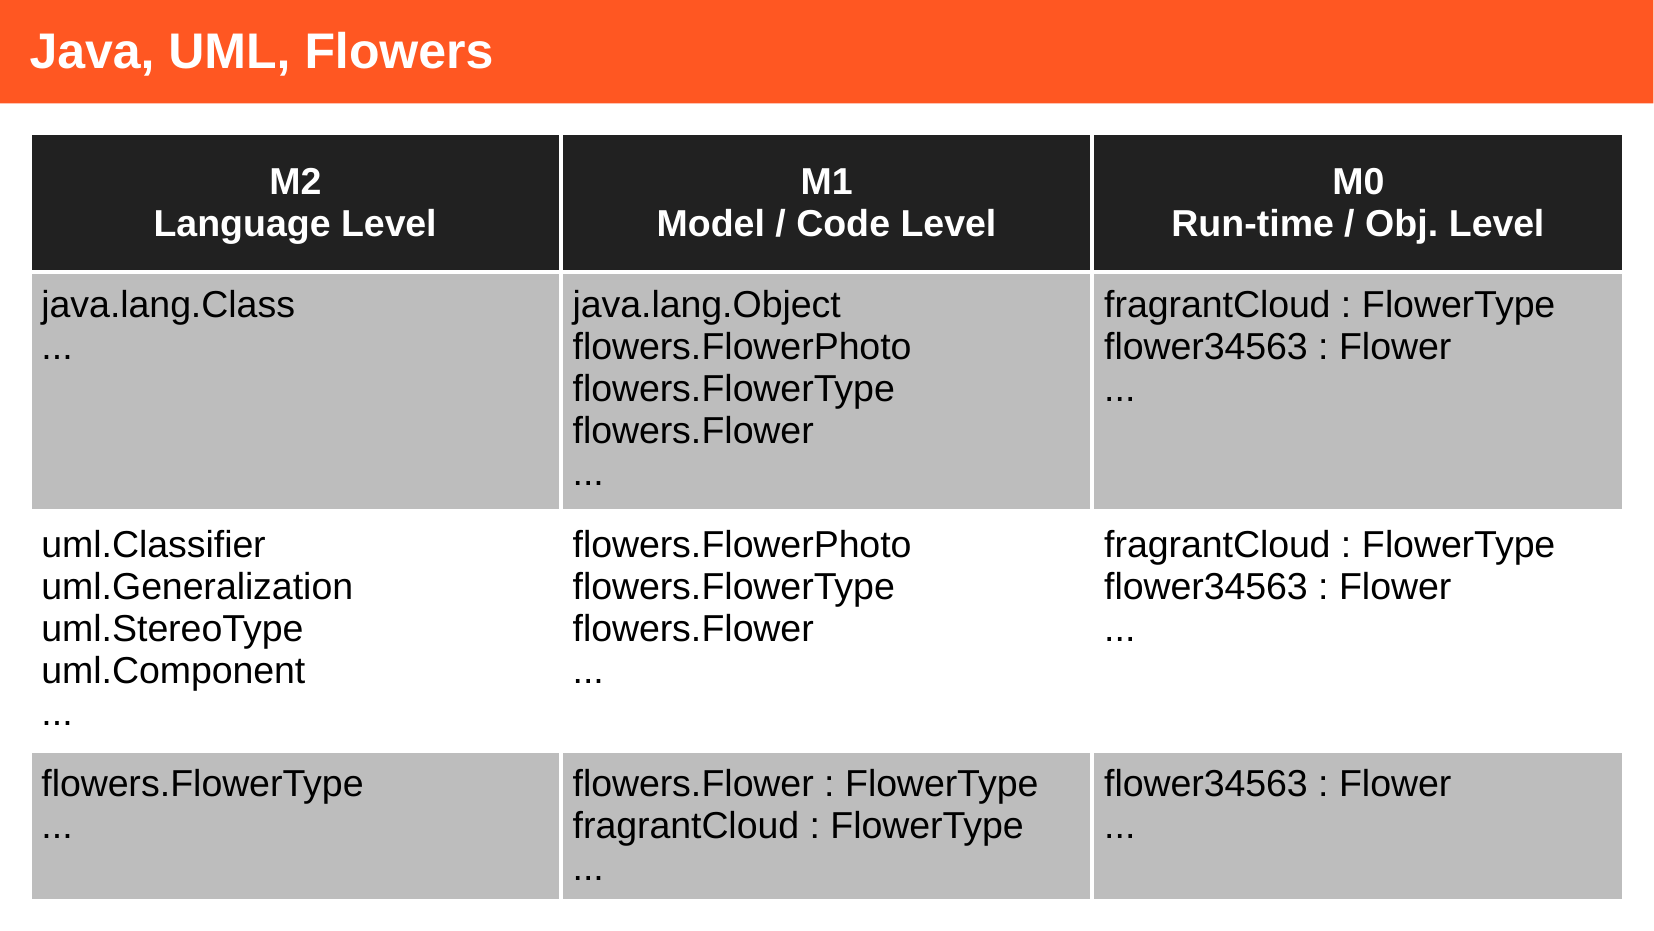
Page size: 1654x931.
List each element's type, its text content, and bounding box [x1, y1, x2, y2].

table_header M0 Run-time / Obj. Level [1094, 135, 1622, 270]
table_cell flowers.FlowerType ... [32, 753, 559, 899]
table_header M1 Model / Code Level [563, 135, 1090, 270]
table_cell java.lang.Object flowers.FlowerPhoto flowers.FlowerType flowers.Flower ... [563, 274, 1090, 509]
table_cell uml.Classifier uml.Generalization uml.StereoType uml.Component ... [32, 514, 559, 749]
table_cell flowers.FlowerPhoto flowers.FlowerType flowers.Flower ... [563, 514, 1090, 749]
table_header M2 Language Level [32, 135, 559, 270]
table_cell flowers.Flower : FlowerType fragrantCloud : FlowerType ... [563, 753, 1090, 899]
table_cell fragrantCloud : FlowerType flower34563 : Flower ... [1094, 274, 1622, 509]
table_cell java.lang.Class ... [32, 274, 559, 509]
table_cell flower34563 : Flower ... [1094, 753, 1622, 899]
table_cell fragrantCloud : FlowerType flower34563 : Flower ... [1094, 514, 1622, 749]
title Java, UML, Flowers [0, 0, 1654, 104]
